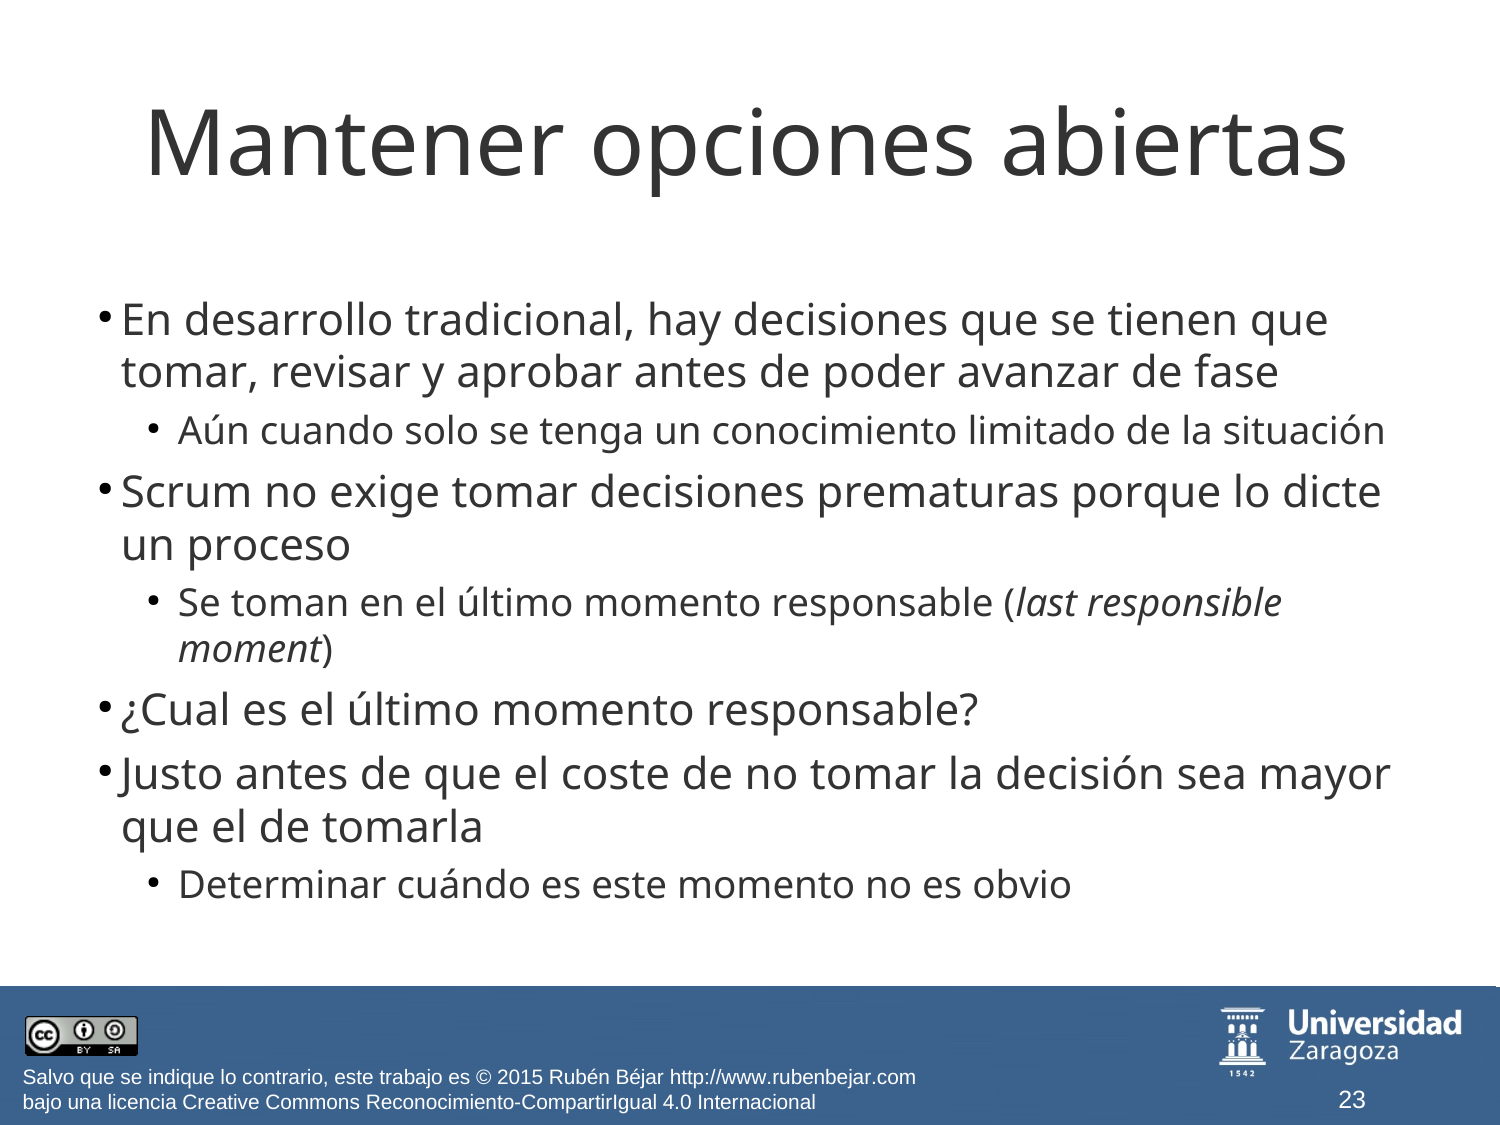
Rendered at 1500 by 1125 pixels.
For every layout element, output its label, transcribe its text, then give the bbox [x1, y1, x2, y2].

title Mantener opciones abiertas [74, 21, 1420, 257]
picture [0, 986, 1500, 1125]
list En desarrollo tradicional, hay decisiones que se tienen que tomar, revisar y aprobar antes de poder avanzar de fase Aún cuando solo se tenga un conocimiento limitado de la situación Scrum no exige tomar decisiones prematuras porque lo dicte un proceso Se toman en el último momento responsable (last responsible moment) ¿Cual es el último momento responsable? Justo antes de que el coste de no tomar la decisión sea mayor que el de tomarla Determinar cuándo es este momento no es obvio [82, 283, 1418, 957]
